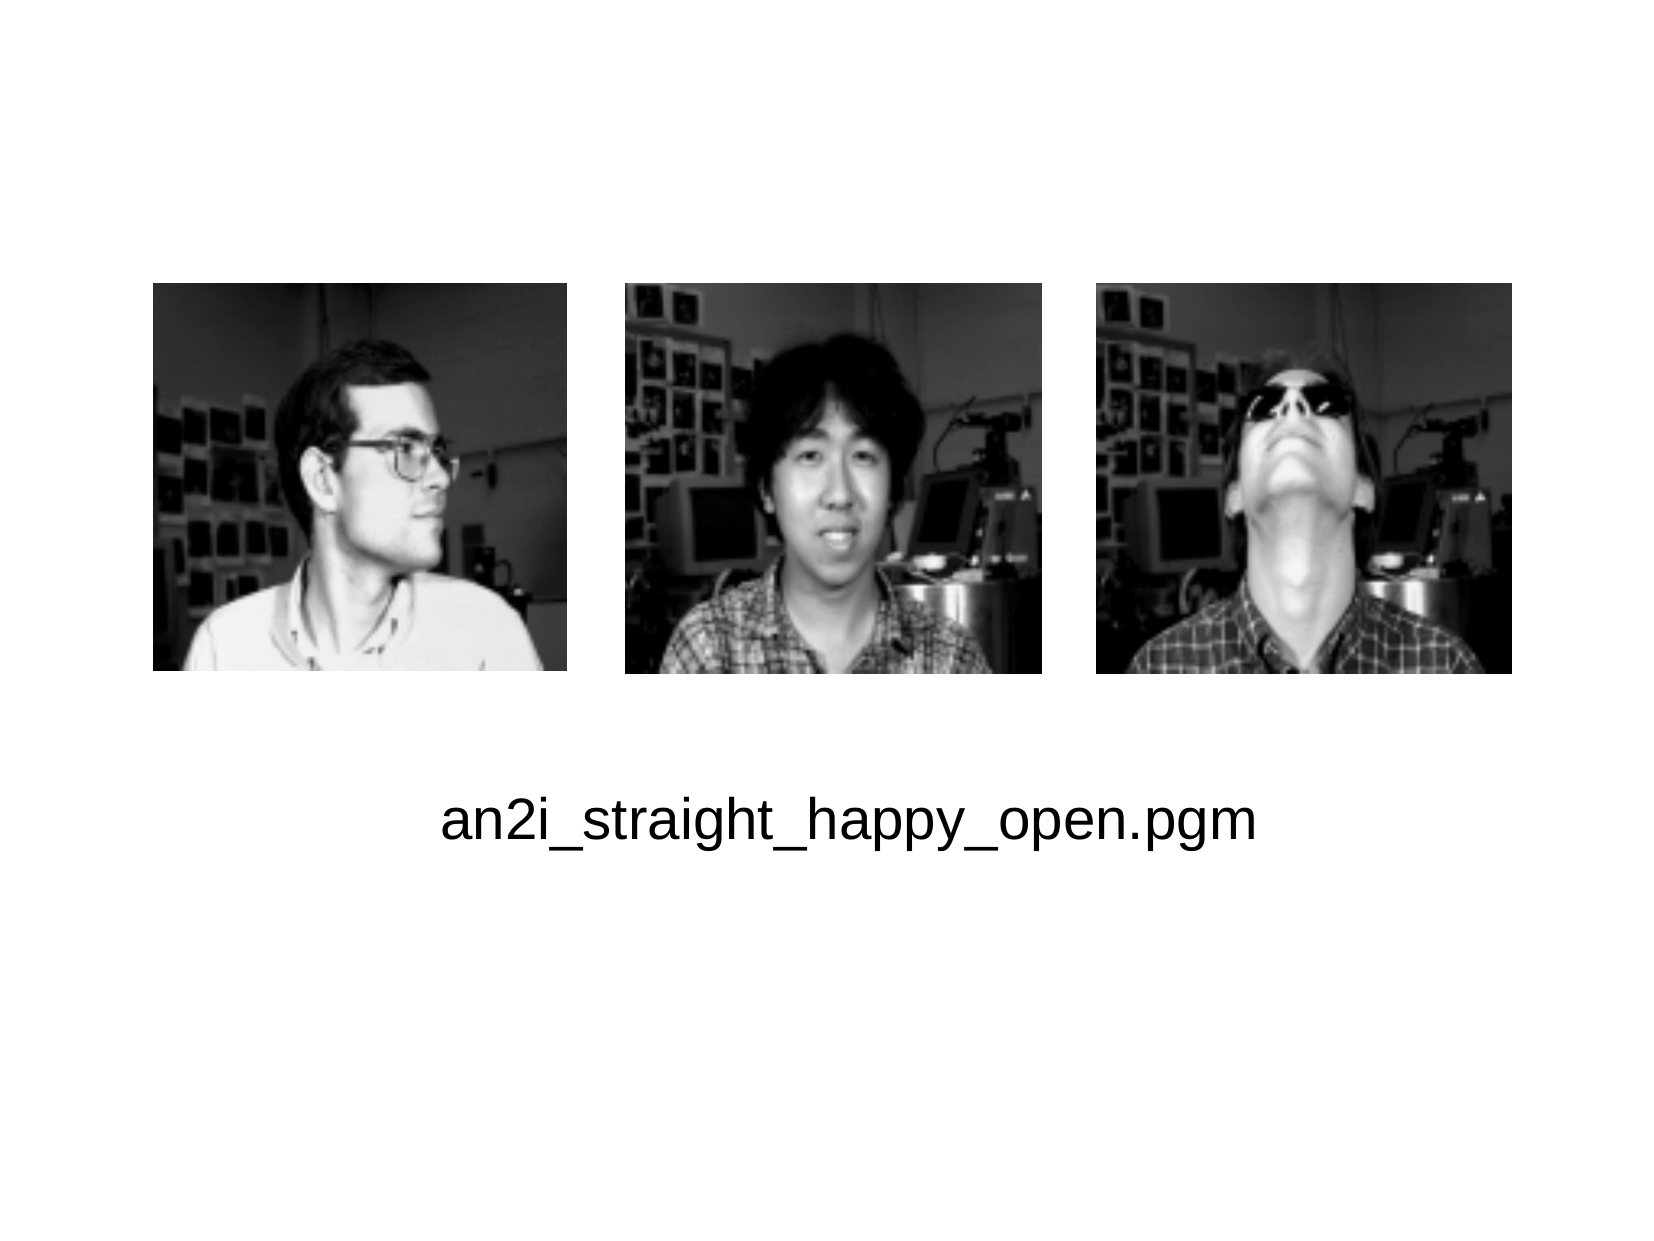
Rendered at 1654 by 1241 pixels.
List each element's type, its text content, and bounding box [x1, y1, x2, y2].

picture [1096, 283, 1512, 674]
picture [153, 283, 567, 671]
picture [625, 283, 1042, 674]
text_box an2i_straight_happy_open.pgm [425, 779, 1276, 875]
